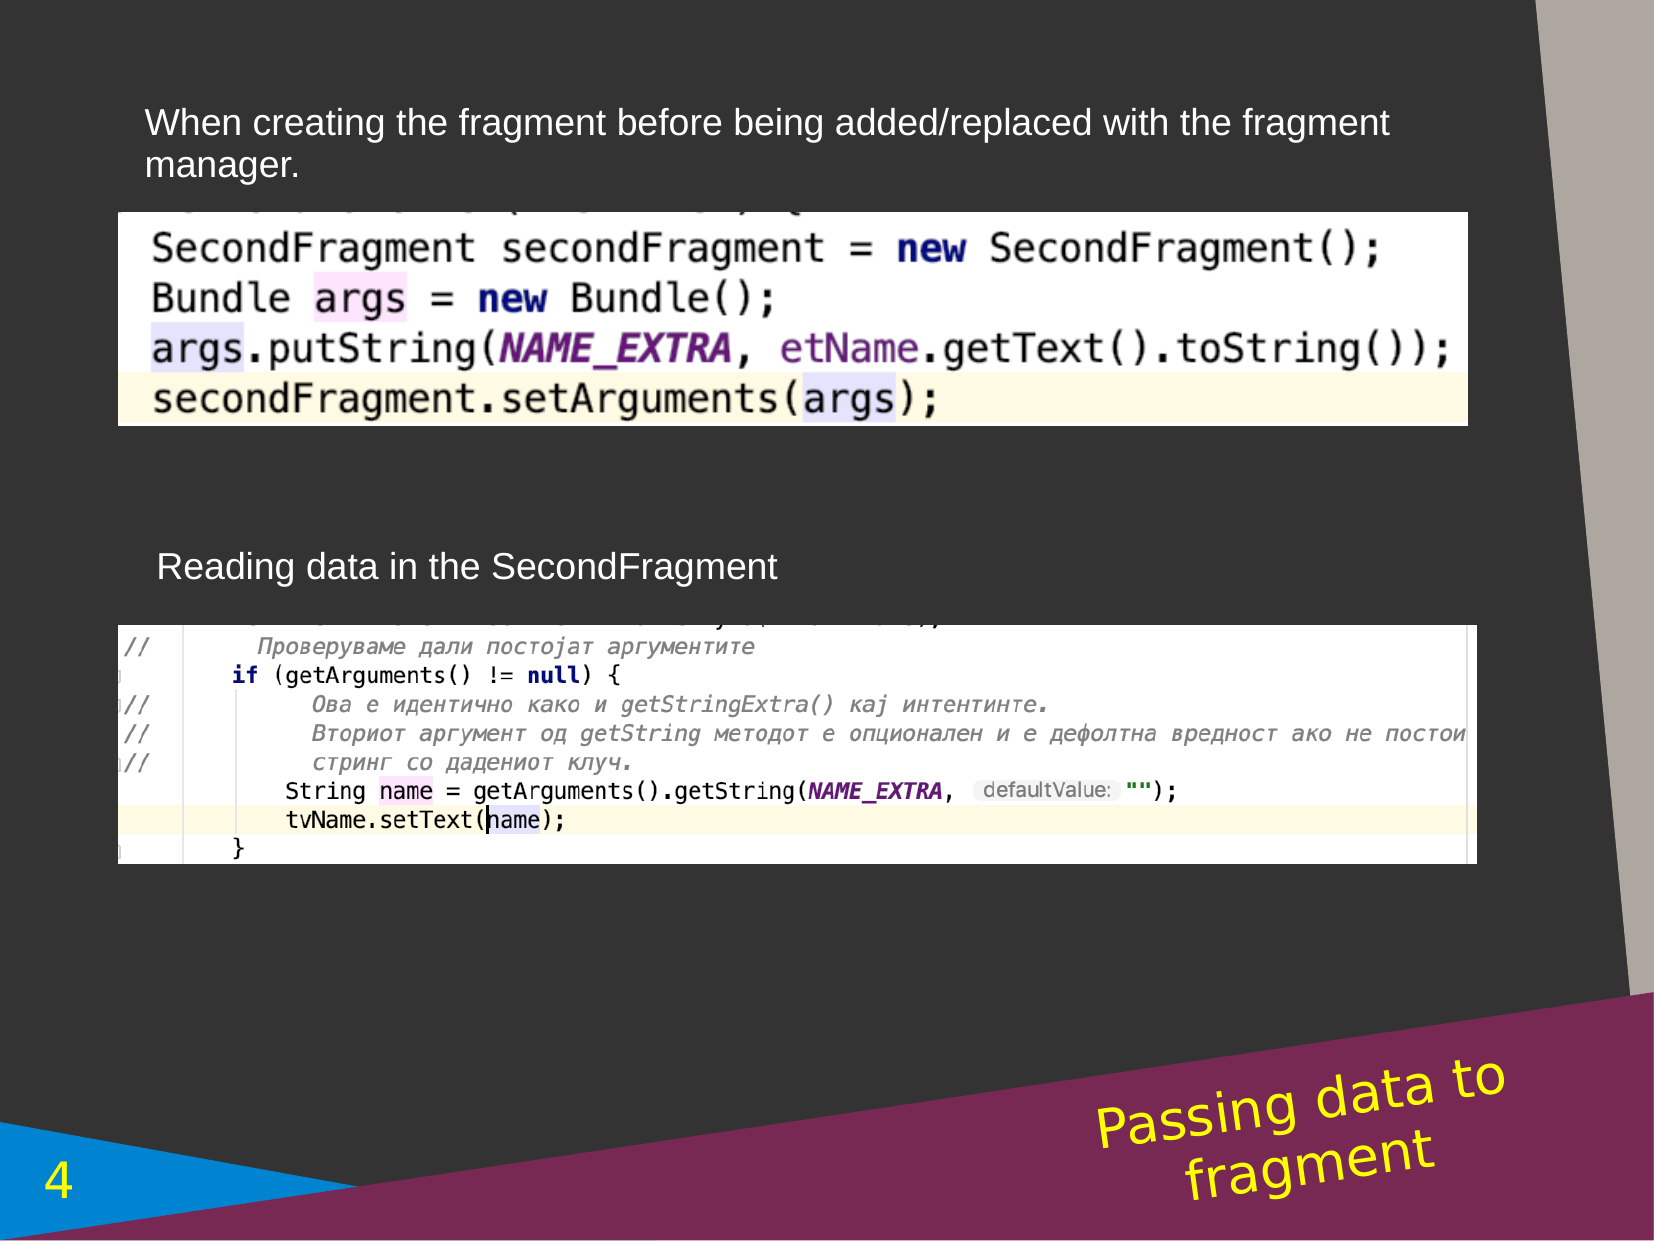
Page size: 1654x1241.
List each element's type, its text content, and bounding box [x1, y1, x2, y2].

picture [118, 625, 1477, 864]
text_box When creating the fragment before being added/replaced with the fragment manager. [129, 94, 1477, 194]
title Passing data to fragment [956, 995, 1654, 1241]
text_box Reading data in the SecondFragment [141, 538, 804, 610]
picture [118, 212, 1468, 426]
